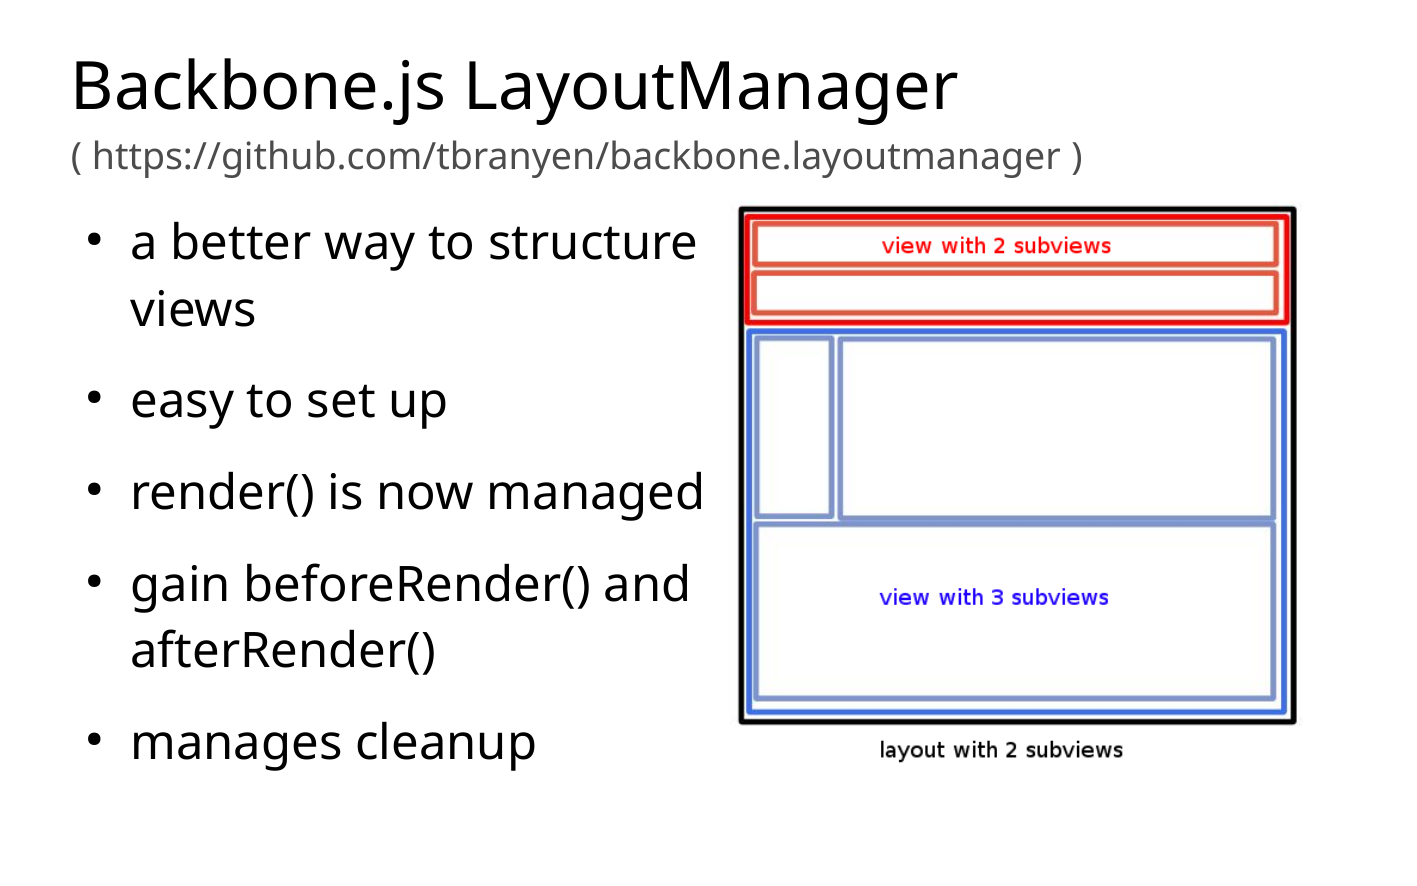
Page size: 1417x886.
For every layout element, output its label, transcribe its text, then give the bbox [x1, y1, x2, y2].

title Backbone.js LayoutManager ( https://github.com/tbranyen/backbone.layoutmanager ) [70, 35, 1346, 184]
list a better way to structure views easy to set up render() is now managed gain beforeRender() and afterRender() manages cleanup [70, 207, 721, 784]
picture [720, 183, 1317, 779]
